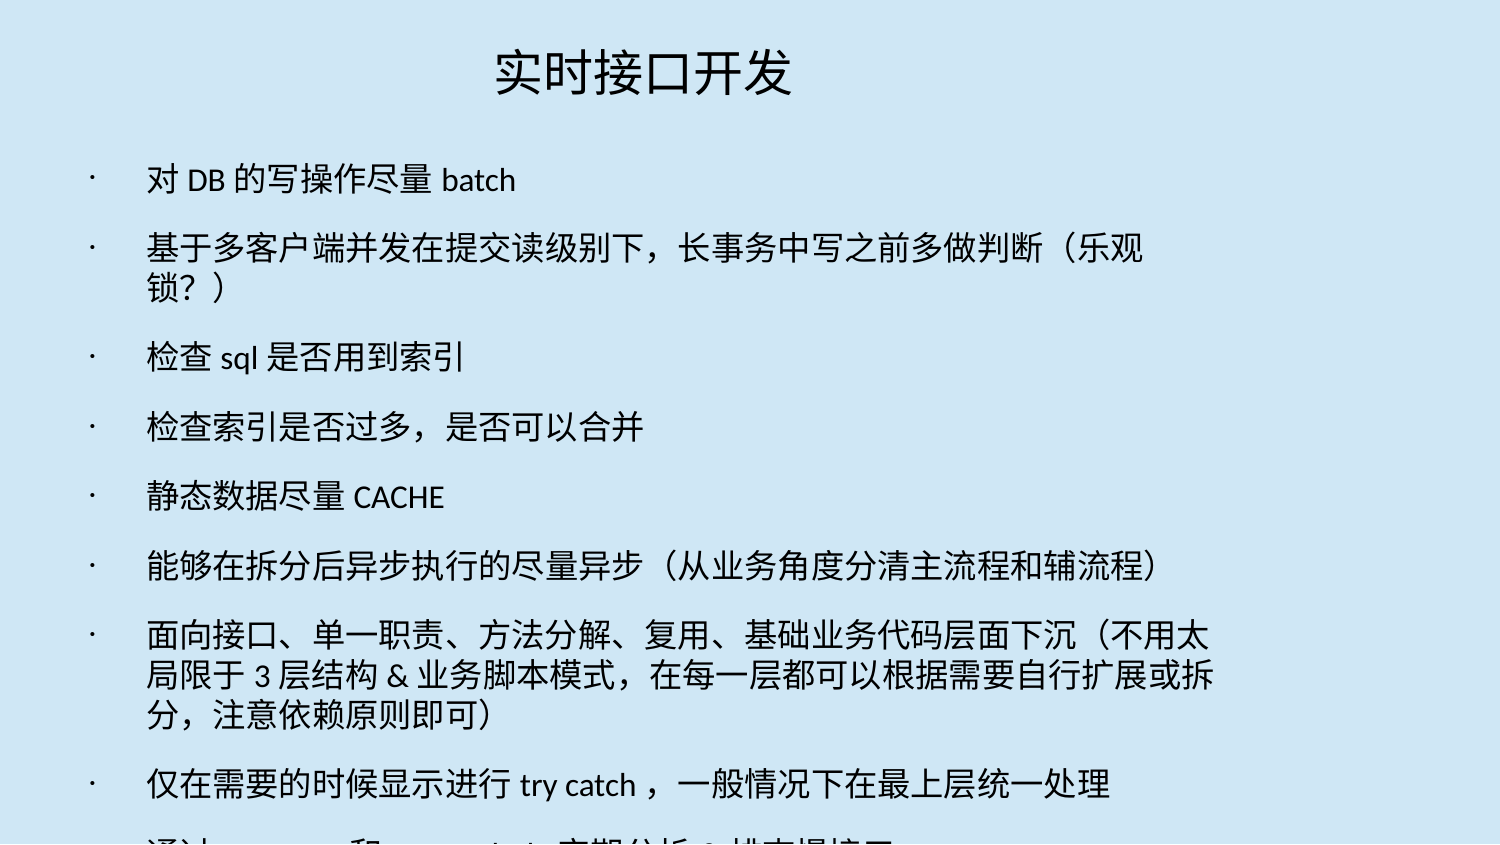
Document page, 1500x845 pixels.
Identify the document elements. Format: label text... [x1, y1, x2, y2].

title 实时接口开发 [135, 33, 1152, 103]
list 对DB的写操作尽量batch 基于多客户端并发在提交读级别下，长事务中写之前多做判断（乐观锁？） 检查sql是否用到索引 检查索引是否过多，是否可以合并 静态数据尽量CACHE 能够在拆分后异步执行的尽量异步（从业务角度分清主流程和辅流程） 面向接口、单一职责、方法分解、复用、基础业务代码层面下沉（不用太局限于3层结构&业务脚本模式，在每一层都可以根据需要自行扩展或拆分，注意依赖原则即可） 仅在需要的时候显示进行try catch，一般情况下在最上层统一处理 通过OneAPM和JavaMelody定期分析&排查慢接口 定期review。轻度实用完美主义 [75, 150, 1258, 730]
